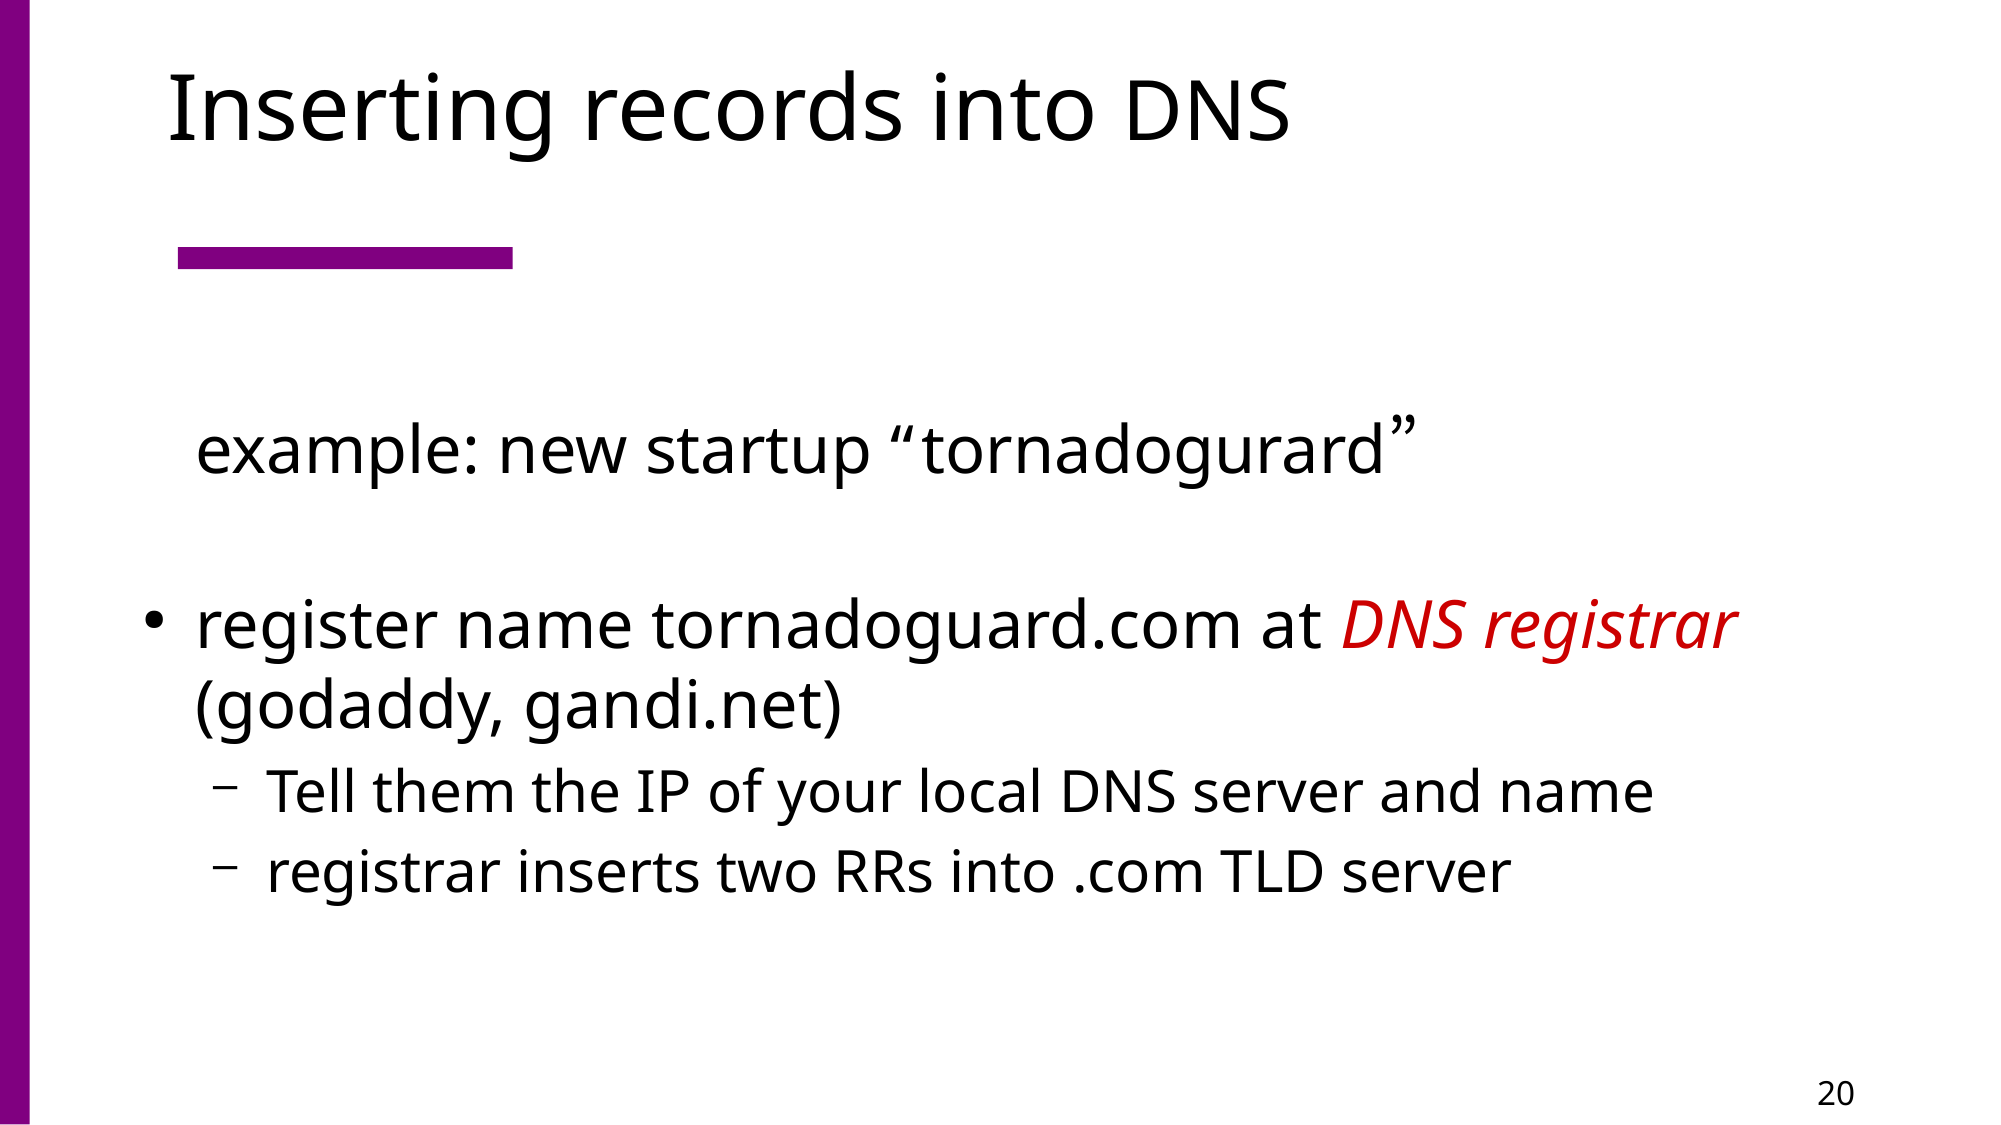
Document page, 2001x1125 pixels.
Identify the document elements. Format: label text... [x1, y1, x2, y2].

title Inserting records into DNS [116, 29, 1817, 178]
list example: new startup “tornadogurard” register name tornadoguard.com at DNS registrar (godaddy, gandi.net) Tell them the IP of your local DNS server and name registrar inserts two RRs into .com TLD server [109, 224, 1960, 988]
